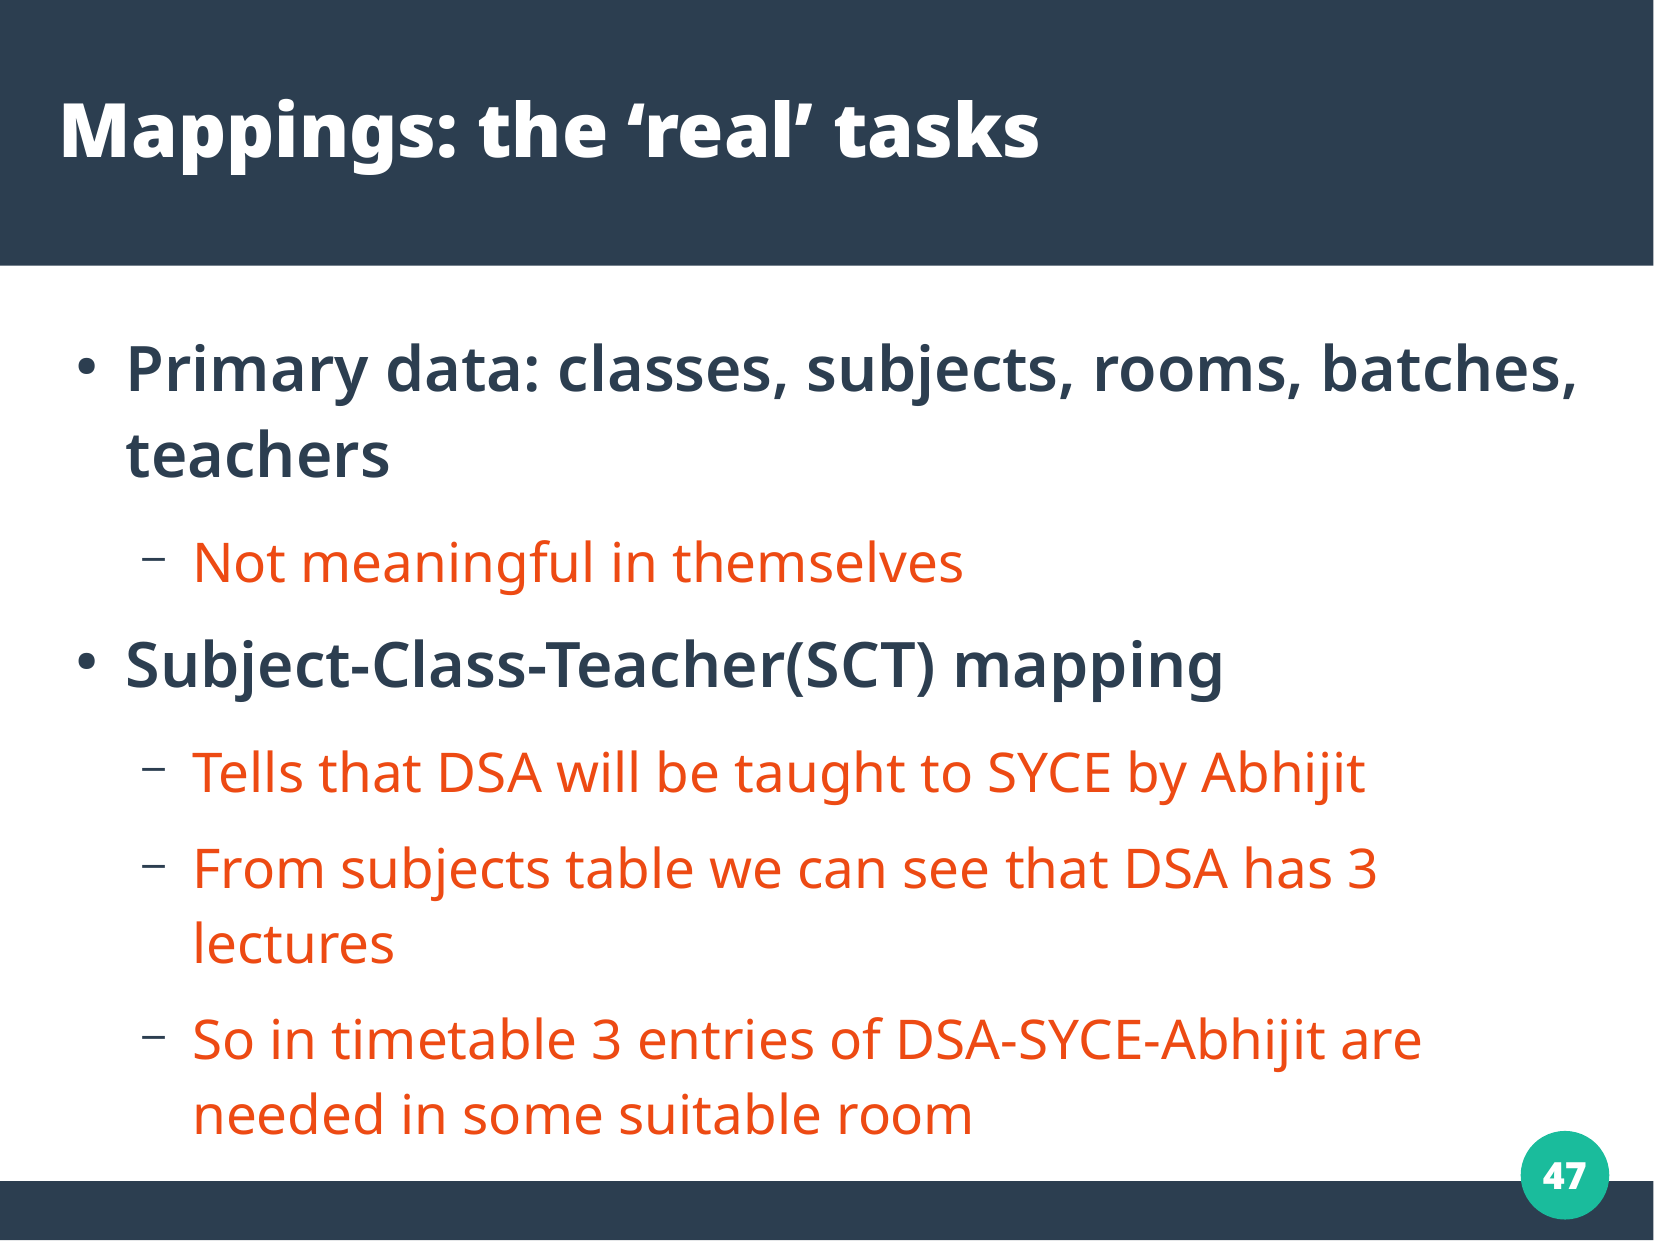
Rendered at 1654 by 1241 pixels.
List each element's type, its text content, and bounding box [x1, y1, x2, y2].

list Primary data: classes, subjects, rooms, batches, teachers Not meaningful in themselves Subject-Class-Teacher(SCT) mapping Tells that DSA will be taught to SYCE by Abhijit From subjects table we can see that DSA has 3 lectures So in timetable 3 entries of DSA-SYCE-Abhijit are needed in some suitable room [59, 324, 1595, 1152]
title Mappings: the ‘real’ tasks [59, 49, 1595, 207]
